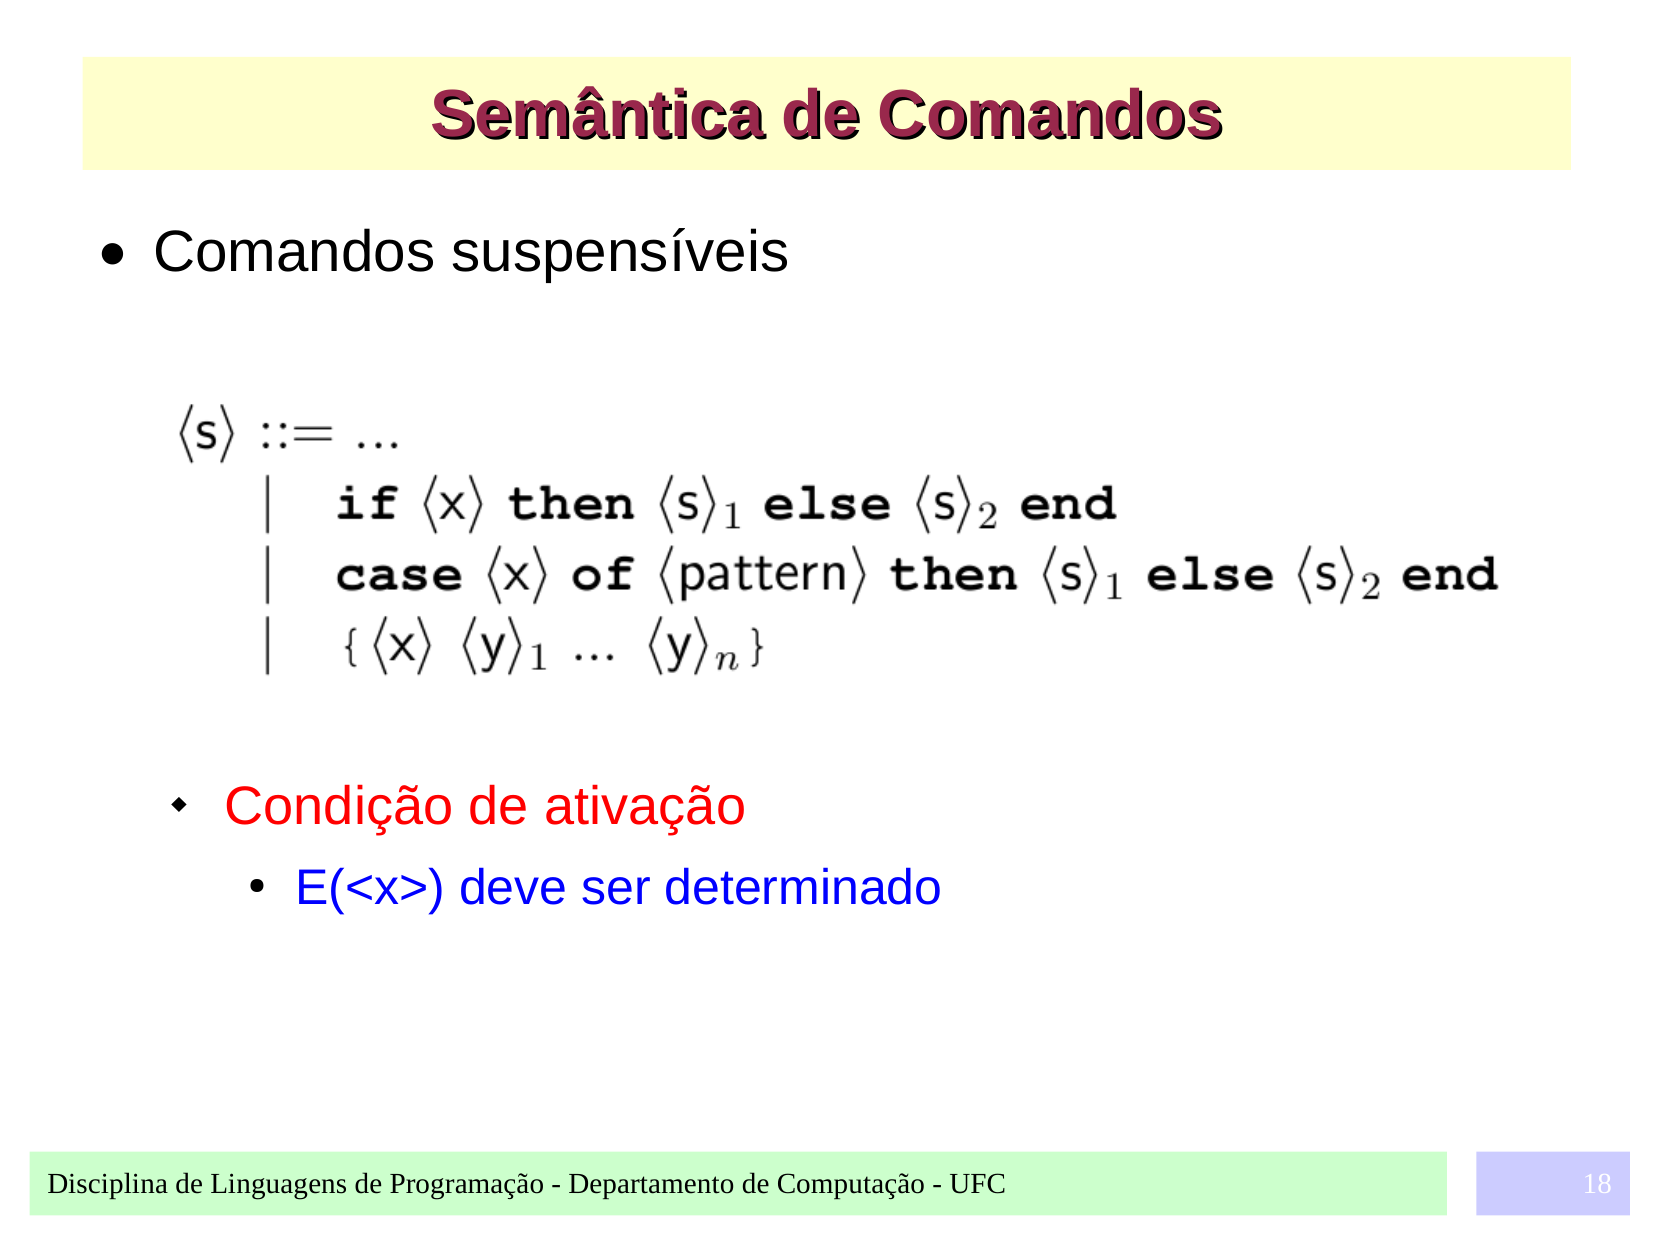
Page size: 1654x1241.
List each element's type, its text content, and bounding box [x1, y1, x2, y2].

list Comandos suspensíveis Condição de ativação E(<x>) deve ser determinado [82, 218, 1571, 1149]
title Semântica de Comandos [82, 56, 1571, 170]
picture [166, 370, 1536, 706]
